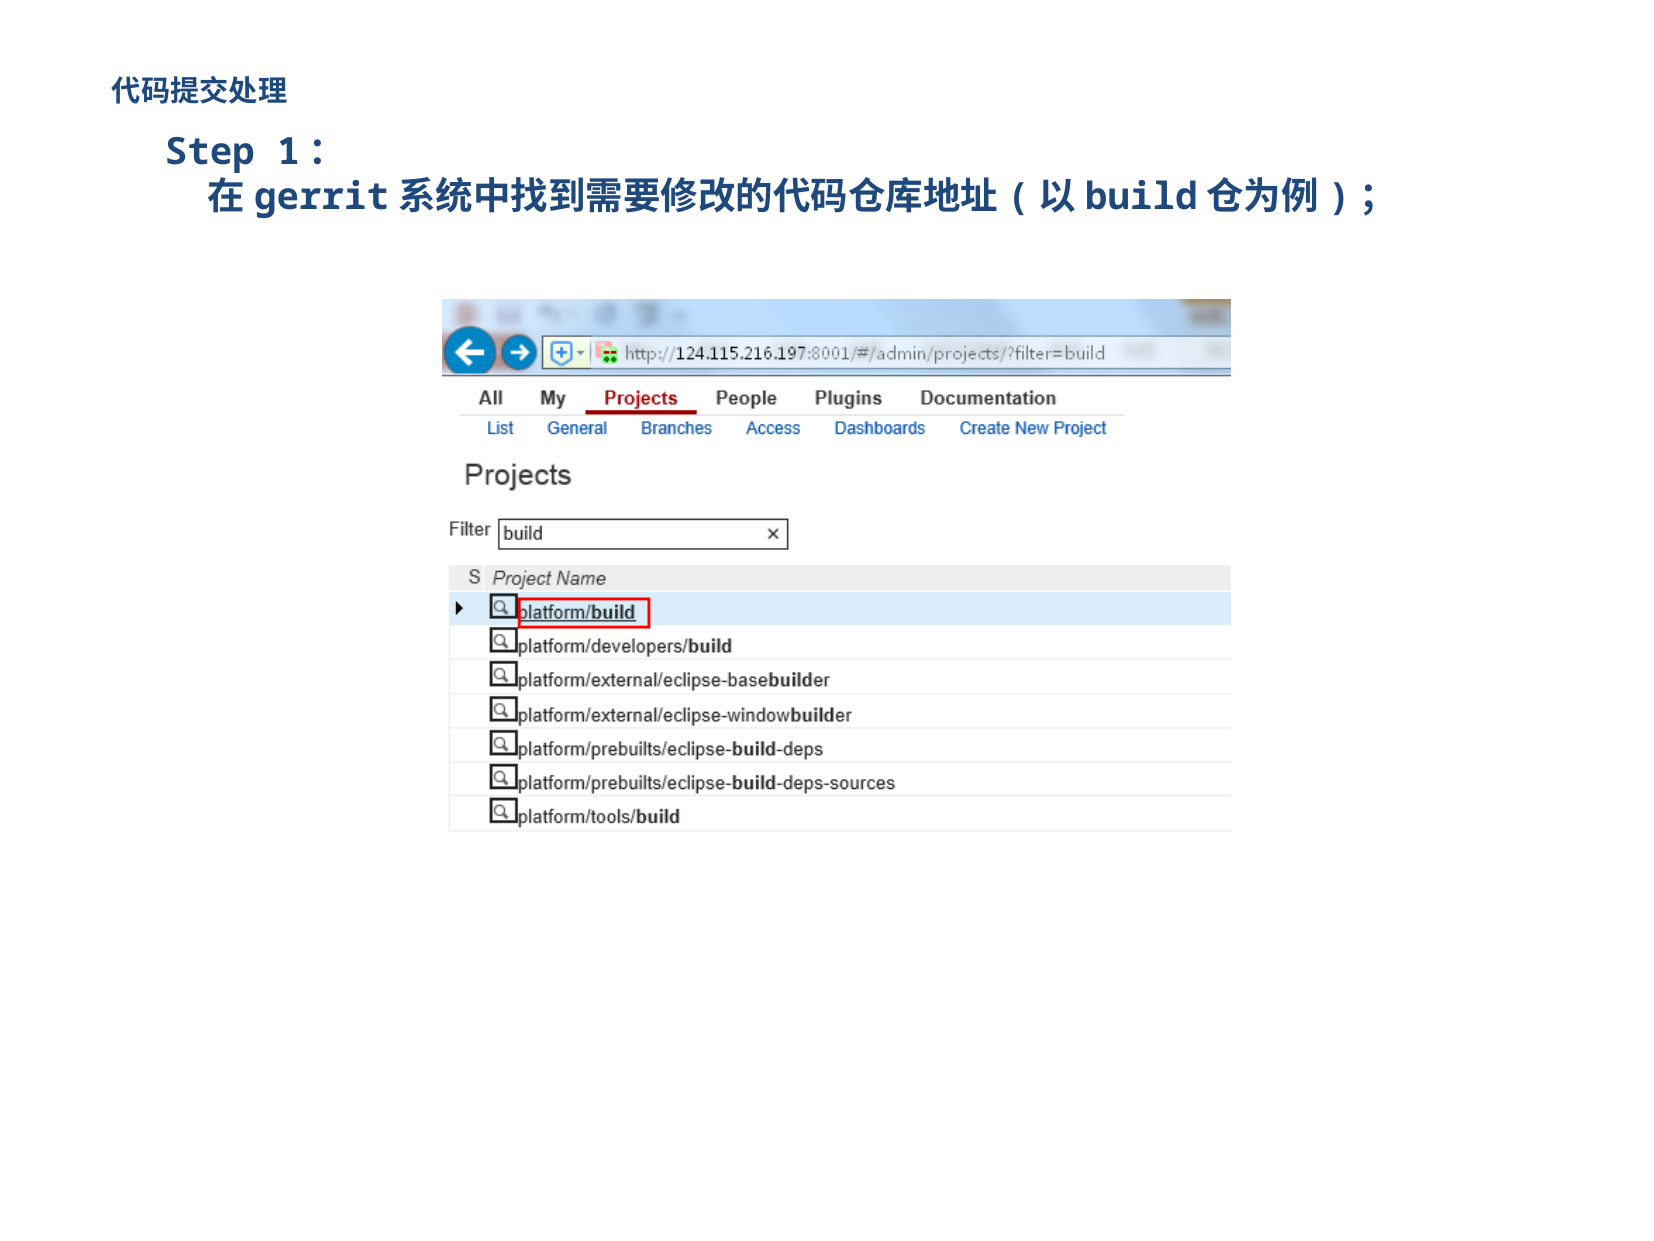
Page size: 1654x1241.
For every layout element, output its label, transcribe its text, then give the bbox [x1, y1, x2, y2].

text_box 代码提交处理 [97, 64, 1396, 120]
picture [442, 299, 1231, 850]
text_box Step 1： 在gerrit系统中找到需要修改的代码仓库地址(以build仓为例)； [149, 120, 1449, 820]
